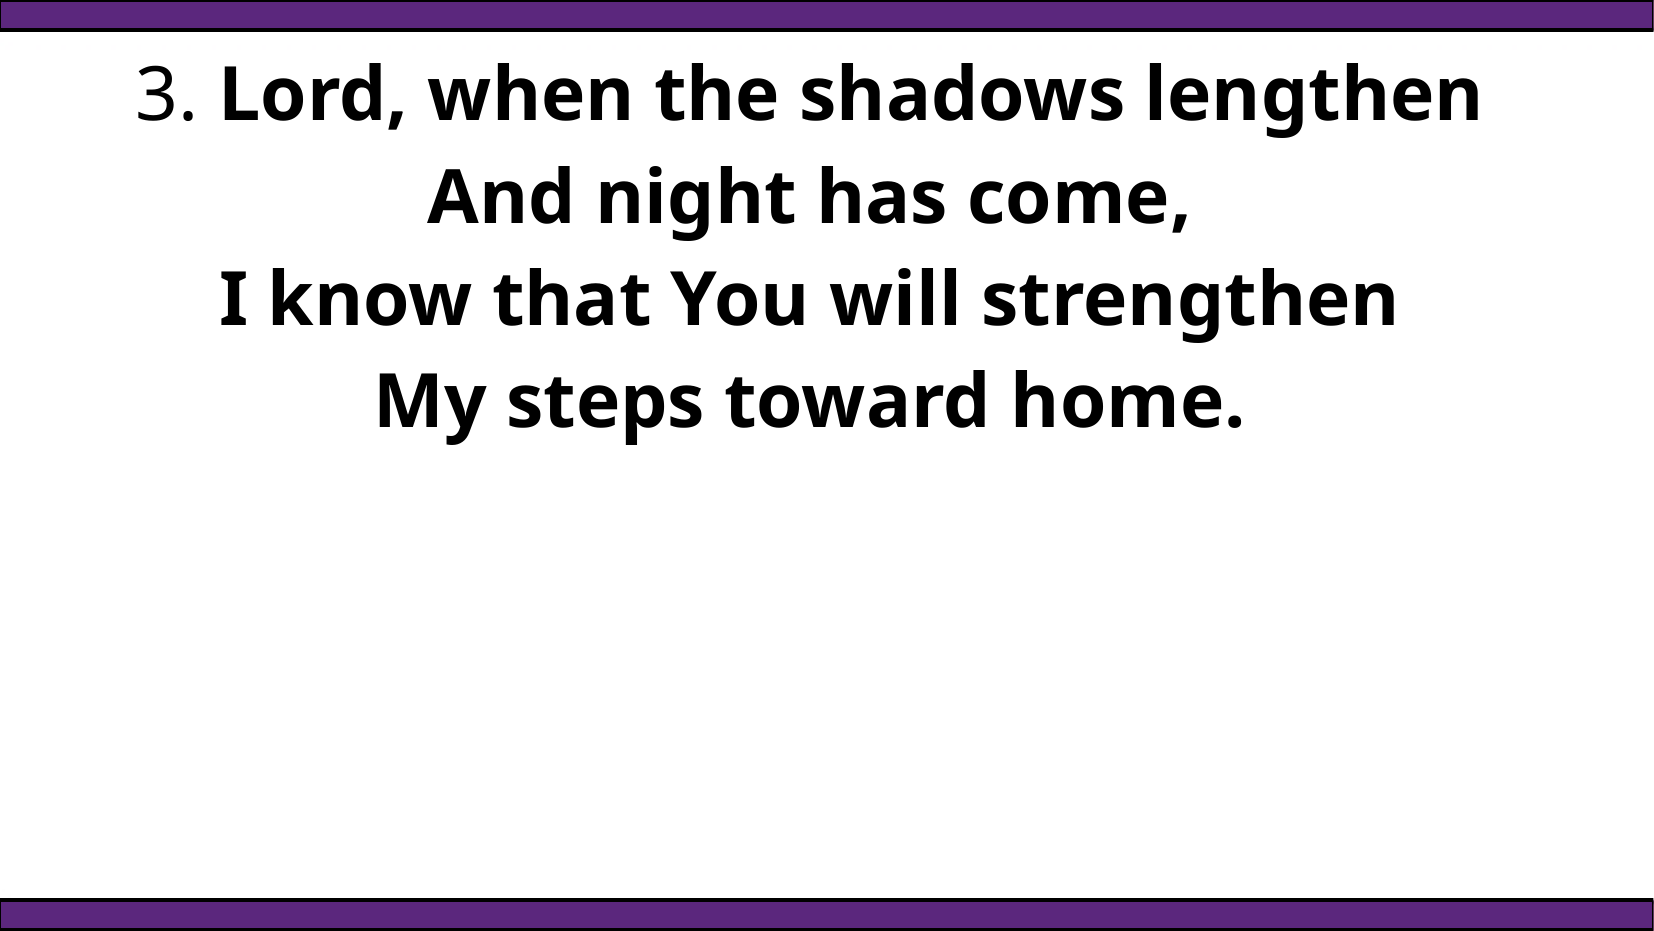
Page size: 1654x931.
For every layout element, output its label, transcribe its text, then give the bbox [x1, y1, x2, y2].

text_box [0, 0, 1654, 31]
text_box [0, 900, 1654, 931]
picture [0, 31, 1654, 900]
text_box 3. Lord, when the shadows lengthen And night has come, I know that You will strengthen My steps toward home. [30, 33, 1591, 448]
